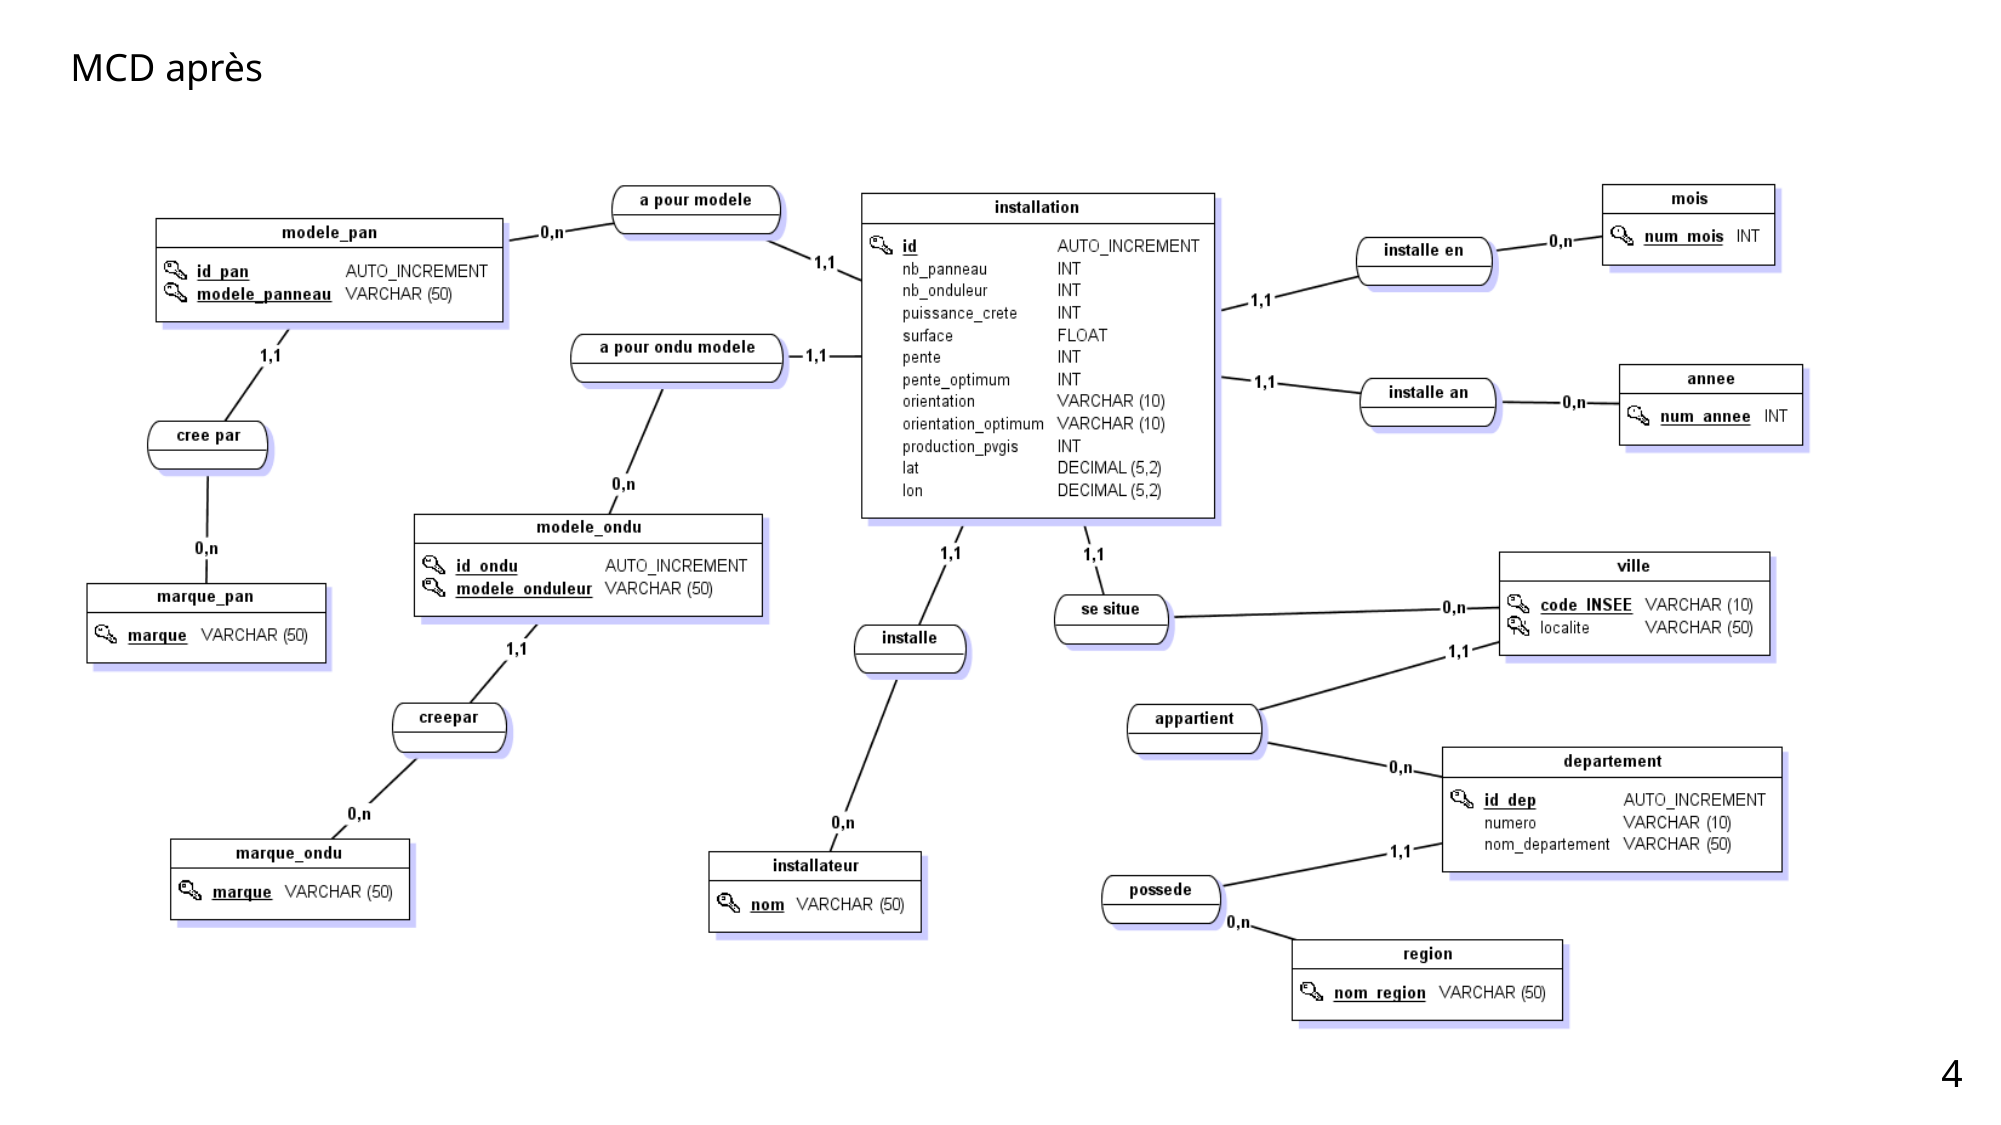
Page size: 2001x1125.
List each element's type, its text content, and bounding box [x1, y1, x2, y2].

text_box MCD après [55, 36, 308, 97]
picture [55, 135, 2000, 1114]
text_box 4 [1926, 1042, 2000, 1104]
